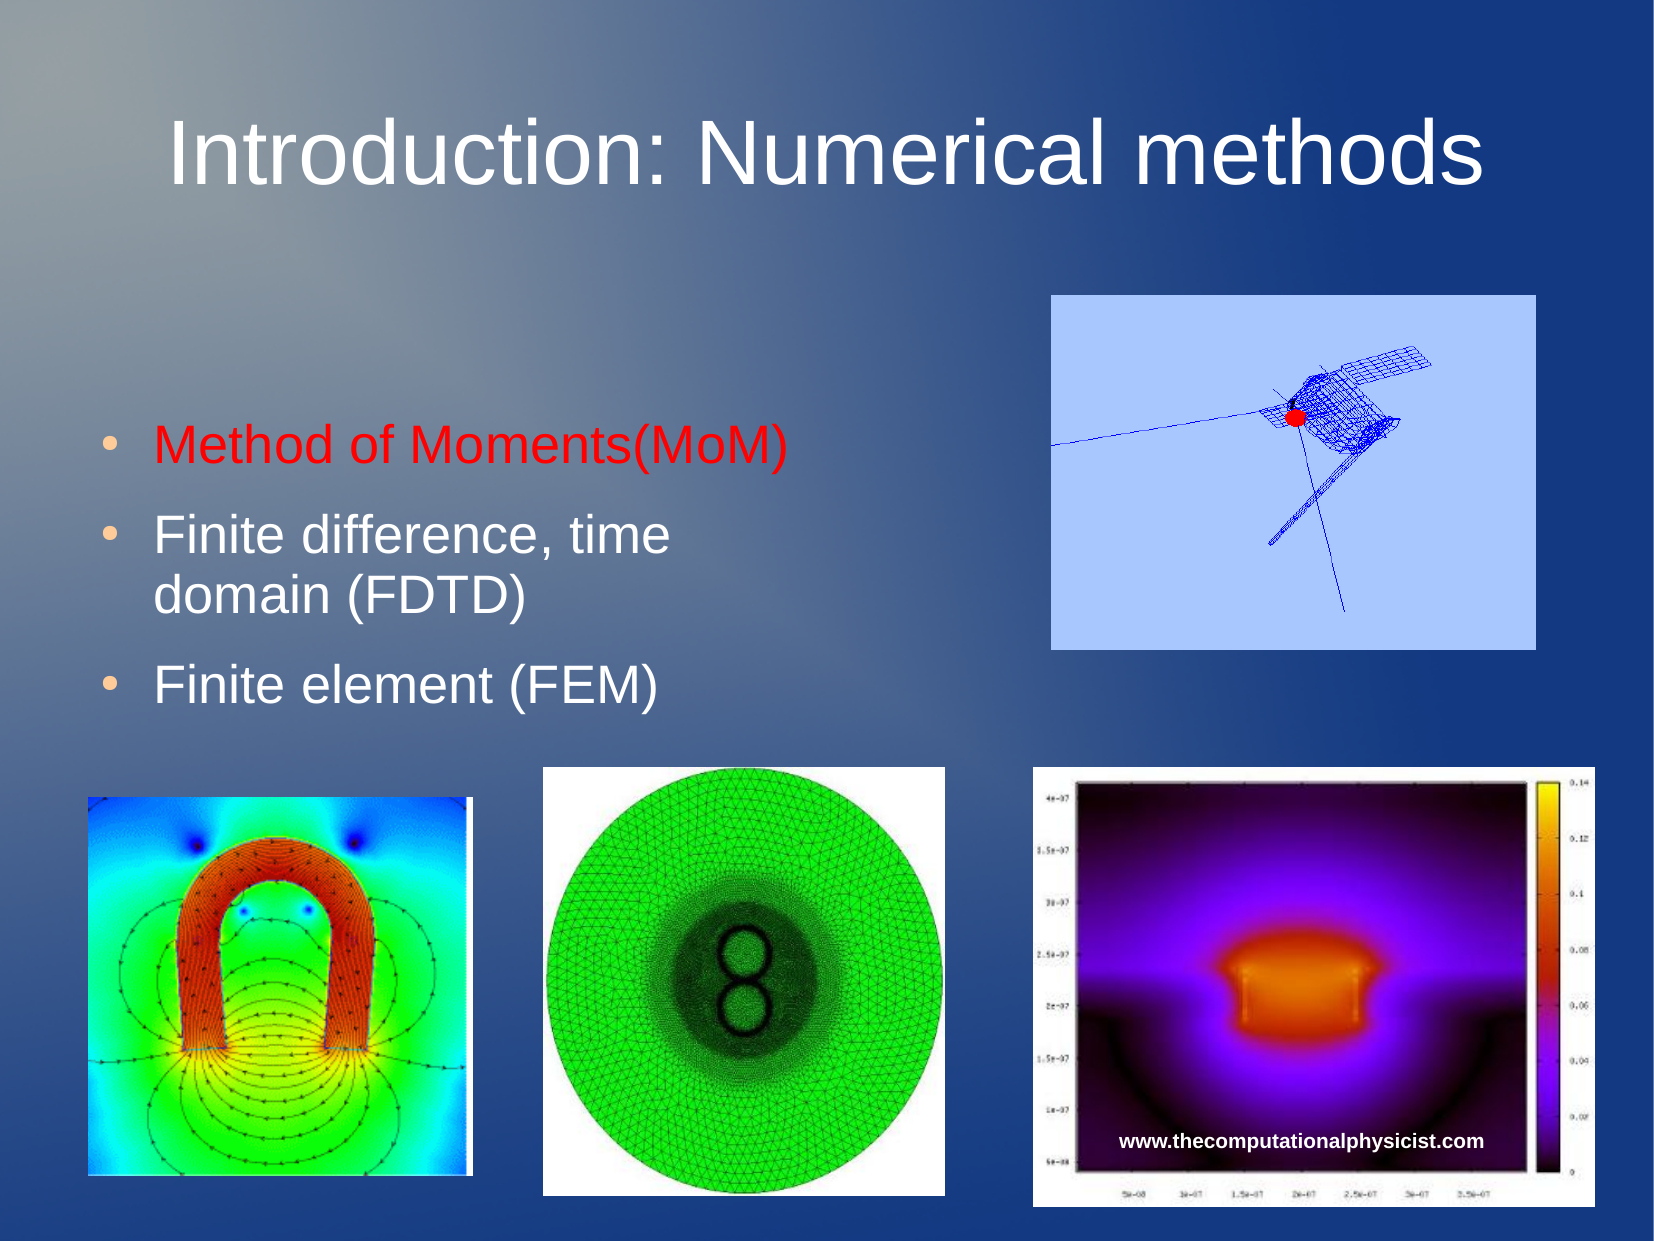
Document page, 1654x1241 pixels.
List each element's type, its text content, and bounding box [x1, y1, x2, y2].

title Introduction: Numerical methods [82, 49, 1571, 257]
picture [0, 0, 1654, 1241]
list Method of Moments(MoM) Finite difference, time domain (FDTD) Finite element (FEM) [82, 414, 809, 1040]
text_box www.thecomputationalphysicist.com [1104, 1122, 1518, 1241]
